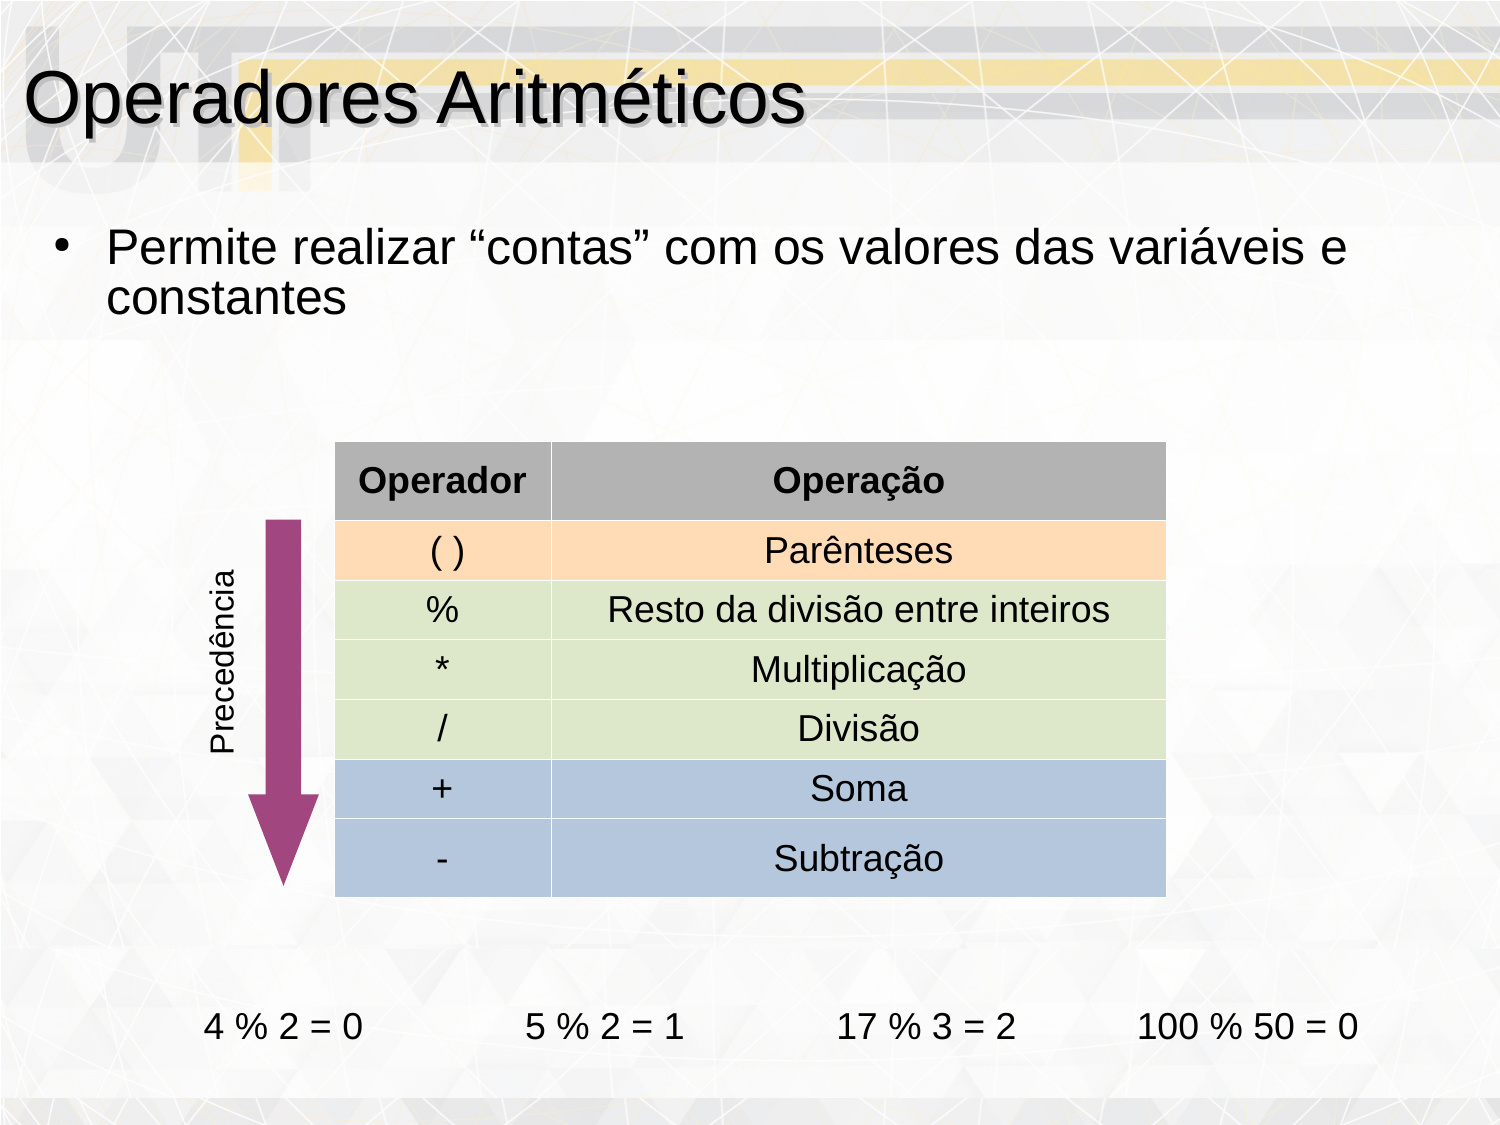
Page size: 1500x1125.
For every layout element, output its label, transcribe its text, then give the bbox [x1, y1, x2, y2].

table_cell Resto da divisão entre inteiros [552, 581, 1166, 639]
table_cell % [335, 581, 551, 639]
text_box Precedência [196, 555, 249, 771]
text_box 17 % 3 = 2 [821, 998, 1032, 1055]
text_box 100 % 50 = 0 [1122, 998, 1374, 1055]
table_cell / [335, 700, 551, 759]
text_box 5 % 2 = 1 [510, 998, 700, 1055]
table_cell ( ) [335, 521, 551, 580]
table_header Operador [335, 442, 551, 520]
table_cell - [335, 819, 551, 897]
title Operadores Aritméticos [23, 18, 1489, 178]
table_cell + [335, 760, 551, 818]
table_cell Divisão [552, 700, 1166, 759]
text_box [248, 519, 319, 886]
table_cell Parênteses [552, 521, 1166, 580]
table_cell Soma [552, 760, 1166, 818]
table_cell * [335, 640, 551, 699]
list Permite realizar “contas” com os valores das variáveis e constantes [35, 224, 1477, 1087]
text_box 4 % 2 = 0 [188, 998, 379, 1055]
table_header Operação [552, 442, 1166, 520]
table_cell Multiplicação [552, 640, 1166, 699]
table_cell Subtração [552, 819, 1166, 897]
